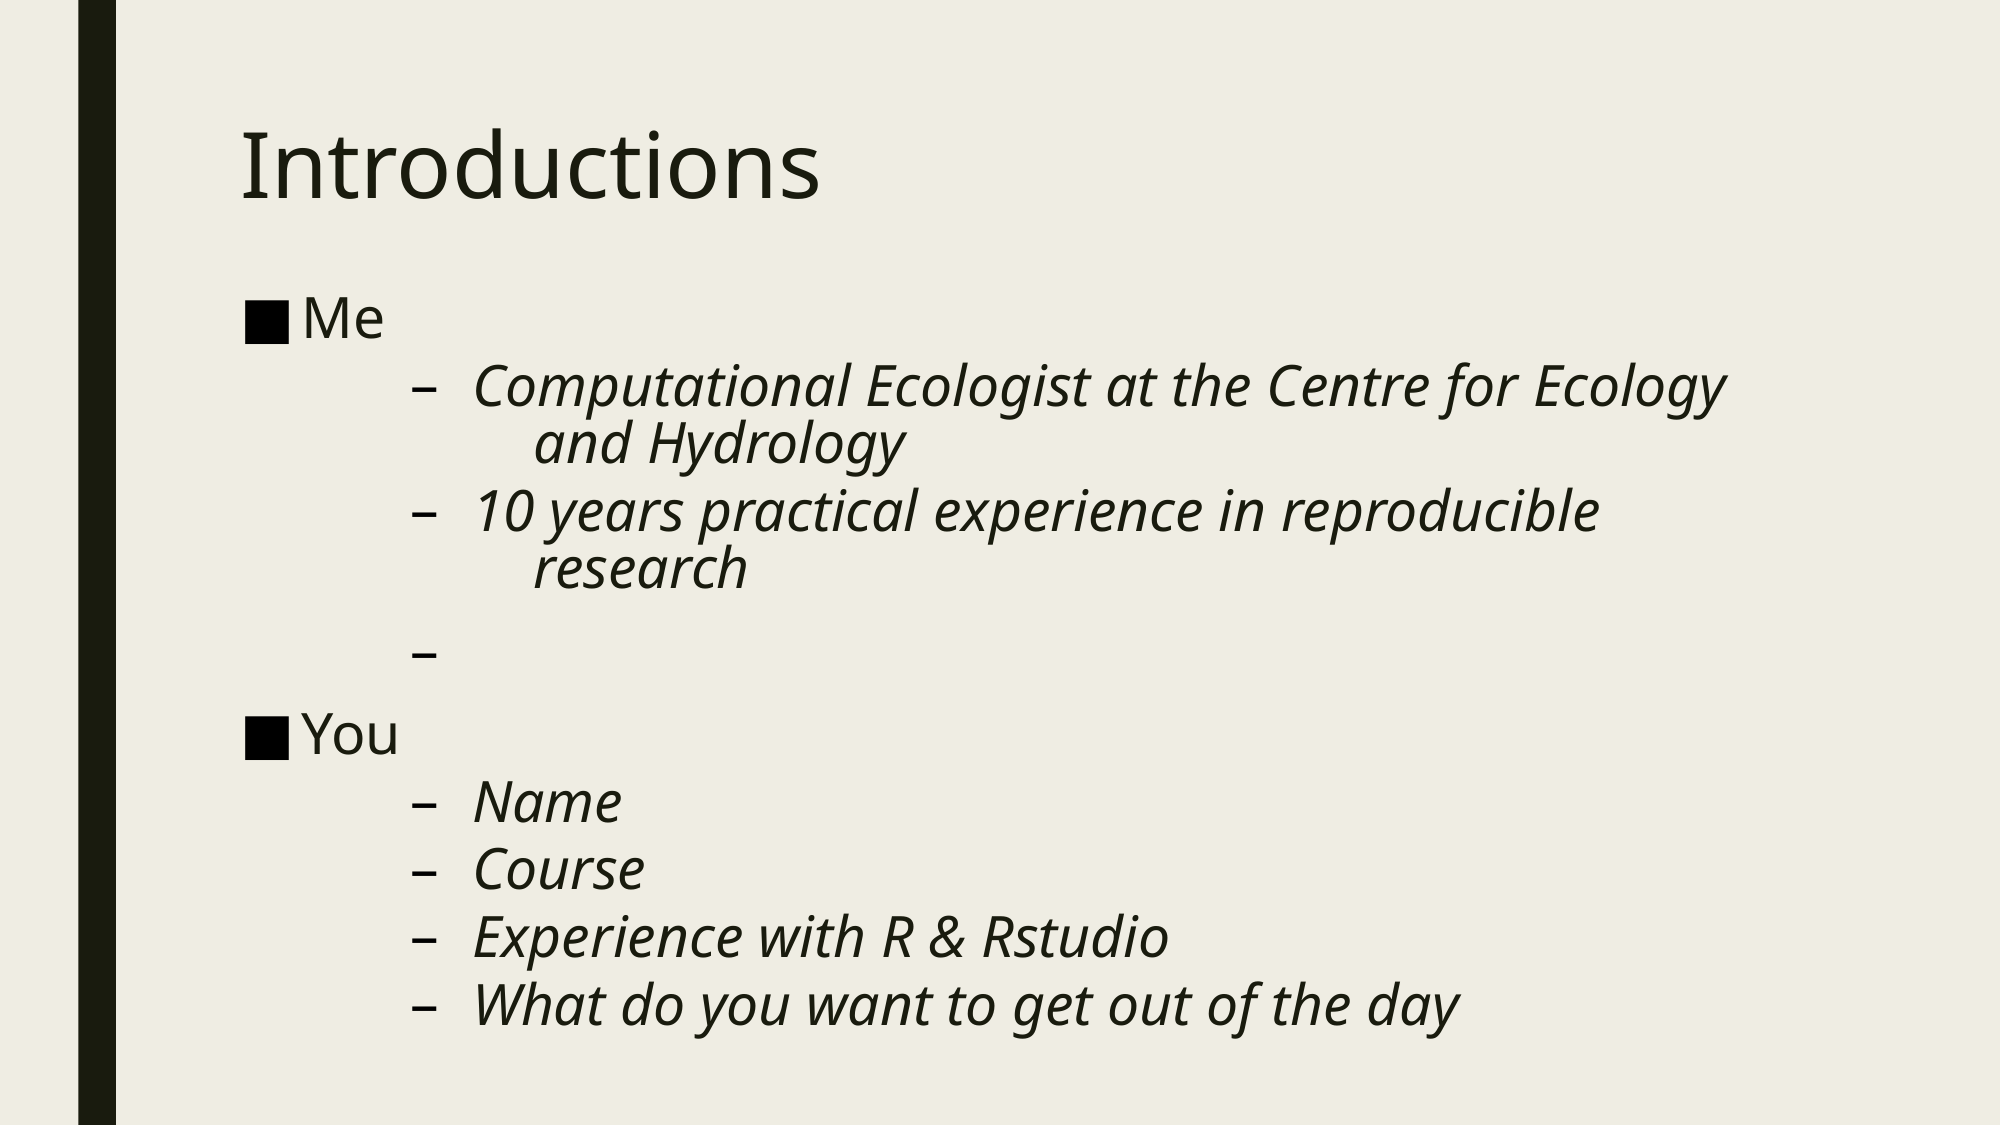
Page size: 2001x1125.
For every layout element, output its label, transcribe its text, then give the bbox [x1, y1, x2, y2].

title Introductions [225, 112, 1801, 284]
list Me Computational Ecologist at the Centre for Ecology and Hydrology 10 years practical experience in reproducible research You Name Course Experience with R & Rstudio What do you want to get out of the day [225, 284, 1801, 1045]
